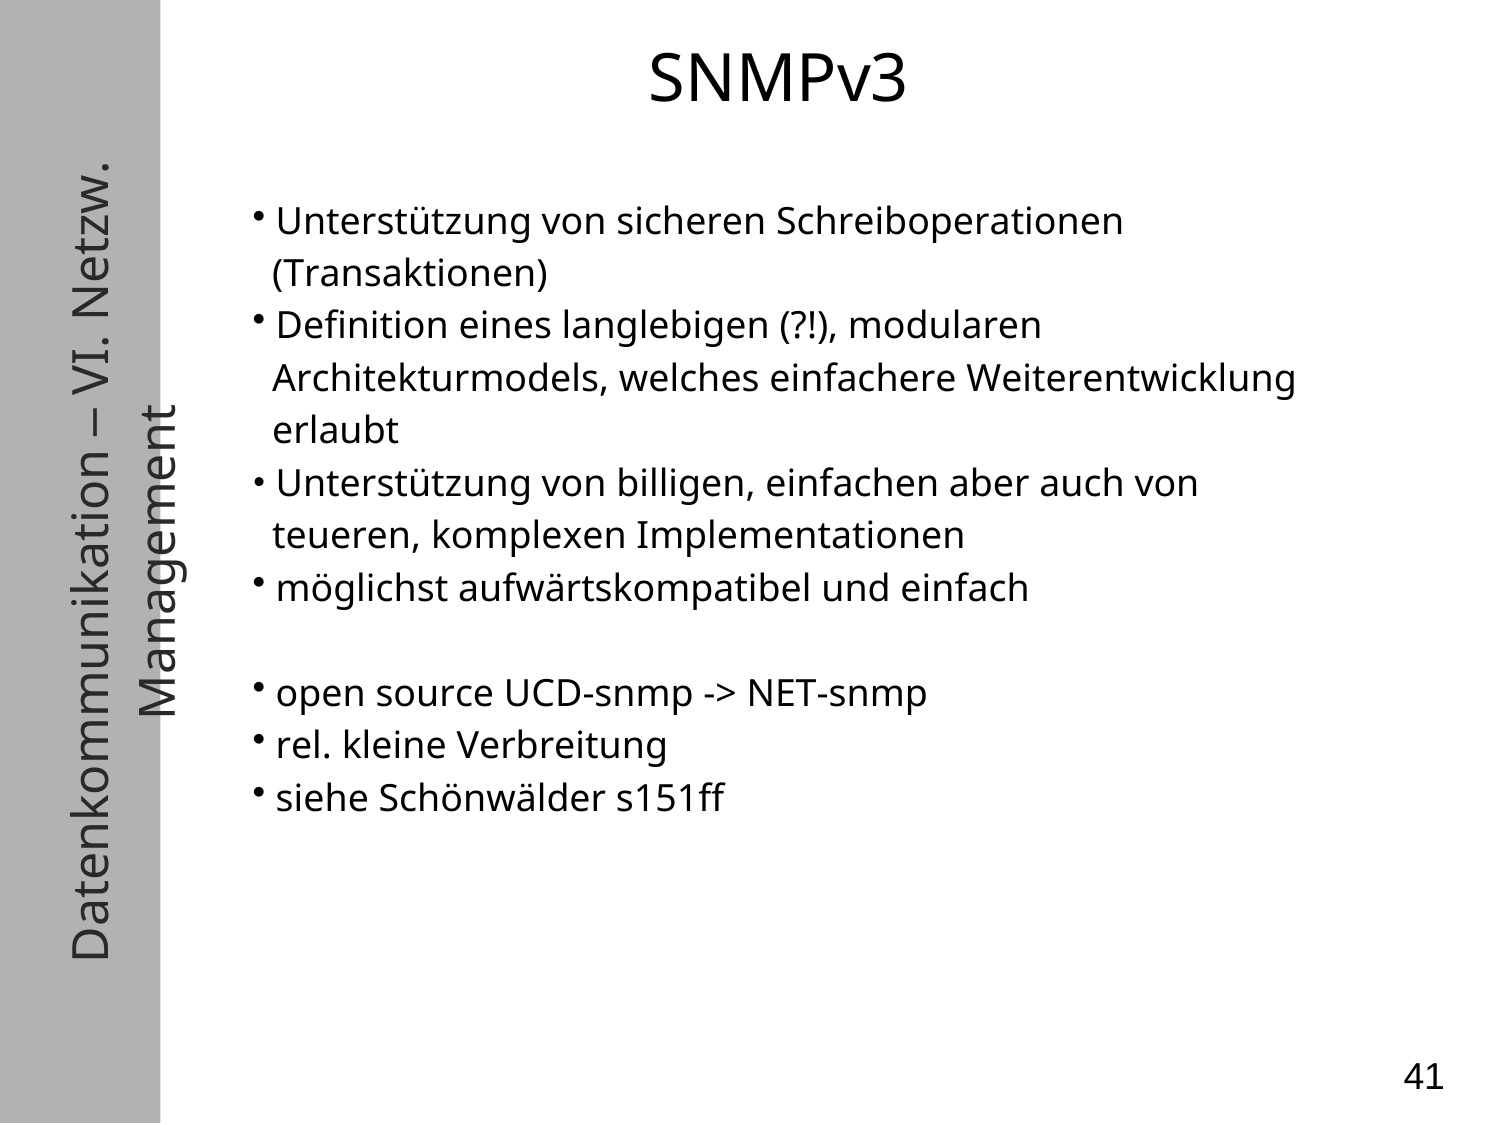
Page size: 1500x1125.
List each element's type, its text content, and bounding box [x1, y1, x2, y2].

text_box <number> [1403, 1056, 1479, 1106]
text_box SNMPv3 [632, 27, 926, 123]
text_box [0, 0, 160, 1123]
text_box Datenkommunikation – VI. Netzw. Management [47, 1, 178, 1124]
text_box Unterstützung von sicheren Schreiboperationen (Transaktionen) Definition eines langlebigen (?!), modularen Architekturmodels, welches einfachere Weiterentwicklung erlaubt Unterstützung von billigen, einfachen aber auch von teueren, komplexen Implementationen möglichst aufwärtskompatibel und einfach open source UCD-snmp -> NET-snmp rel. kleine Verbreitung siehe Schönwälder s151ff [237, 187, 1448, 1125]
